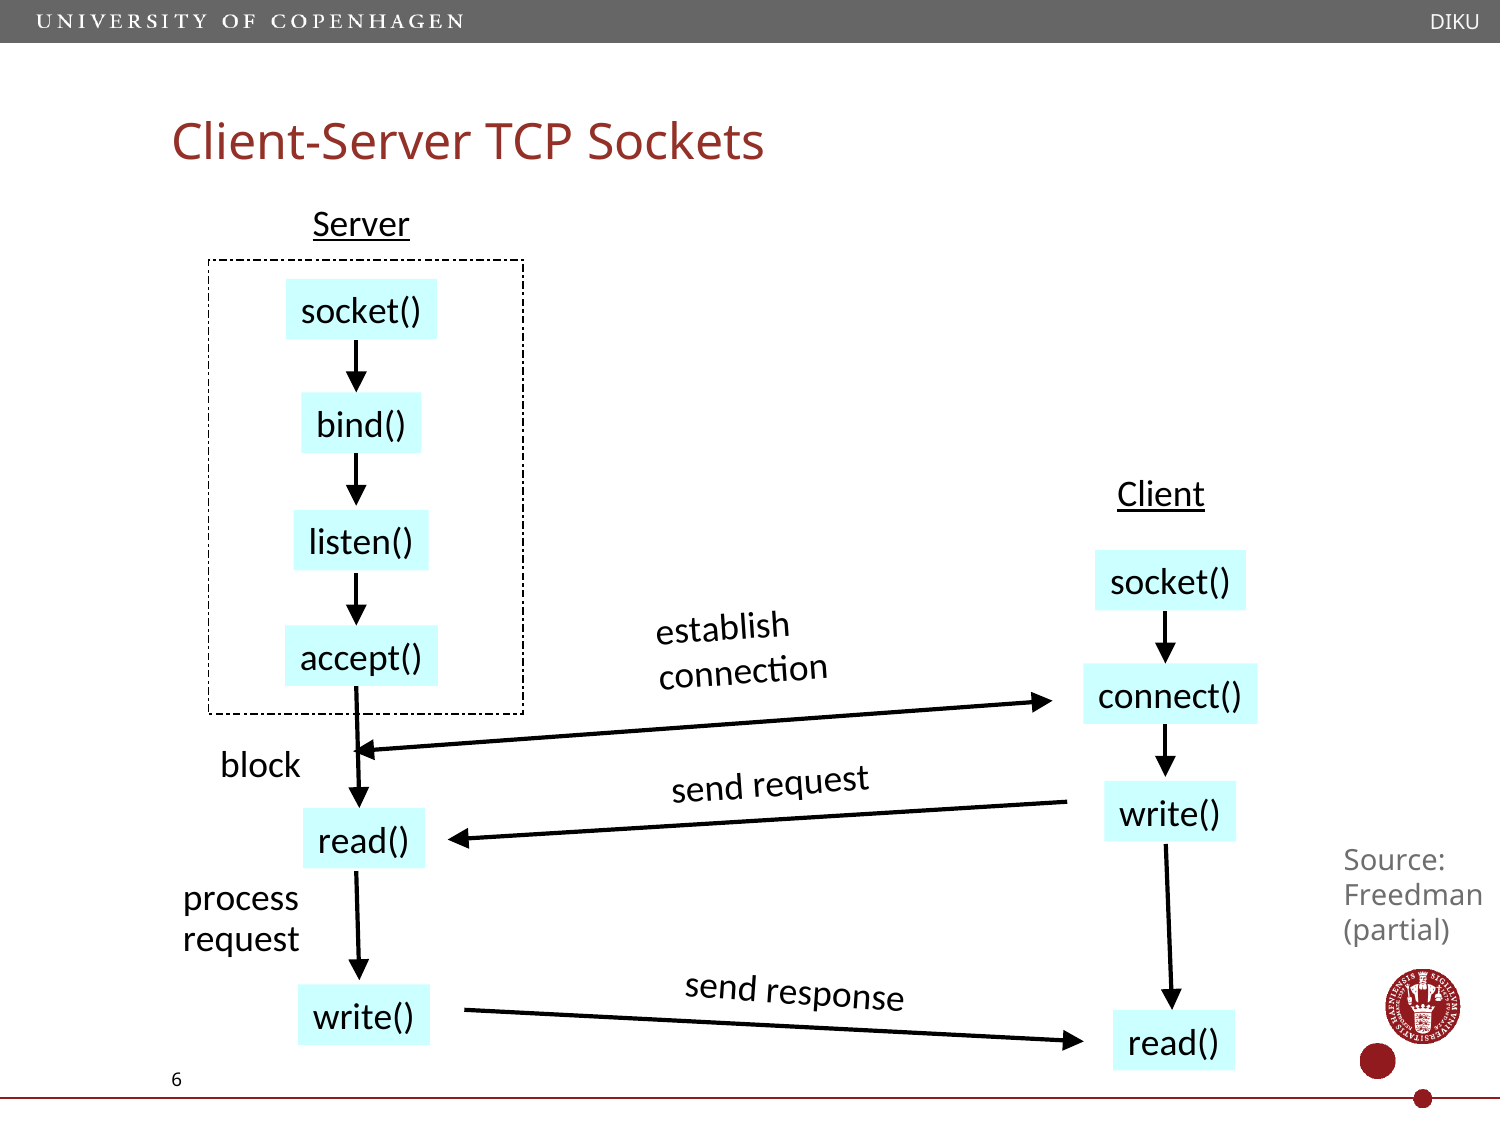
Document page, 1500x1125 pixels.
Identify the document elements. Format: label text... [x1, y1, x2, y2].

text_box Source: Freedman (partial) [1328, 834, 1500, 955]
text_box send request [654, 743, 887, 820]
text_box connect() [1083, 663, 1258, 724]
text_box socket() [286, 278, 437, 340]
text_box <number> [171, 1067, 522, 1092]
text_box read() [1113, 1009, 1235, 1071]
text_box block [205, 732, 316, 793]
text_box establish connection [638, 587, 846, 707]
text_box accept() [285, 625, 438, 686]
text_box bind() [301, 392, 422, 453]
text_box send response [668, 950, 923, 1029]
text_box read() [303, 807, 425, 869]
text_box Server [297, 190, 426, 252]
text_box socket() [1095, 549, 1246, 611]
picture [0, 910, 1500, 1122]
text_box Client [1102, 461, 1221, 523]
text_box listen() [293, 509, 429, 571]
text_box write() [298, 984, 430, 1045]
text_box process request [168, 870, 316, 967]
text_box write() [1104, 780, 1237, 842]
text_box DIKU [469, 0, 1495, 43]
title Client-Server TCP Sockets [171, 75, 1329, 171]
